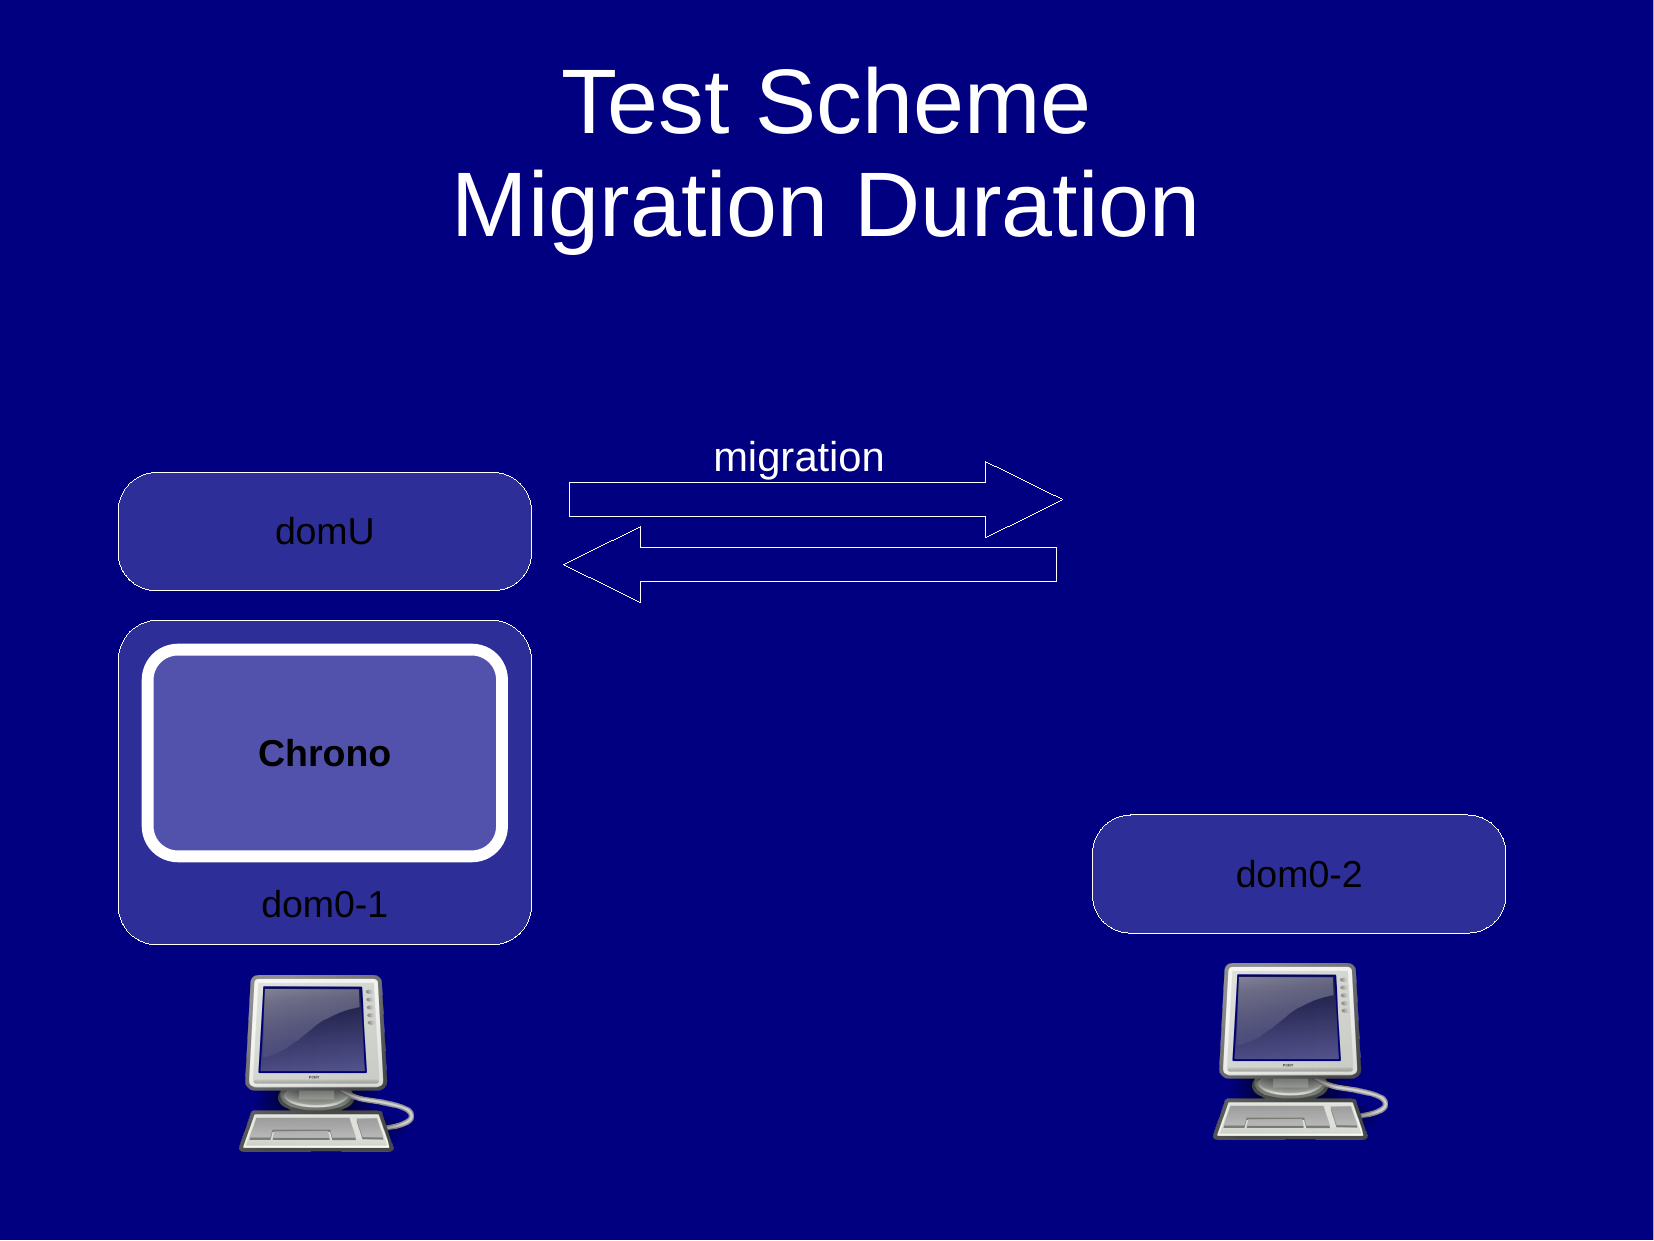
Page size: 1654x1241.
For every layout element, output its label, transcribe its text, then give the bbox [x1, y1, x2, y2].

picture [1213, 963, 1388, 1140]
picture [239, 975, 414, 1152]
text_box migration [569, 461, 1063, 538]
text_box domU [118, 472, 532, 591]
text_box Chrono [147, 649, 503, 857]
title Test Scheme Migration Duration [82, 16, 1571, 290]
text_box dom0-1 [118, 620, 532, 945]
text_box dom0-2 [1092, 814, 1506, 934]
